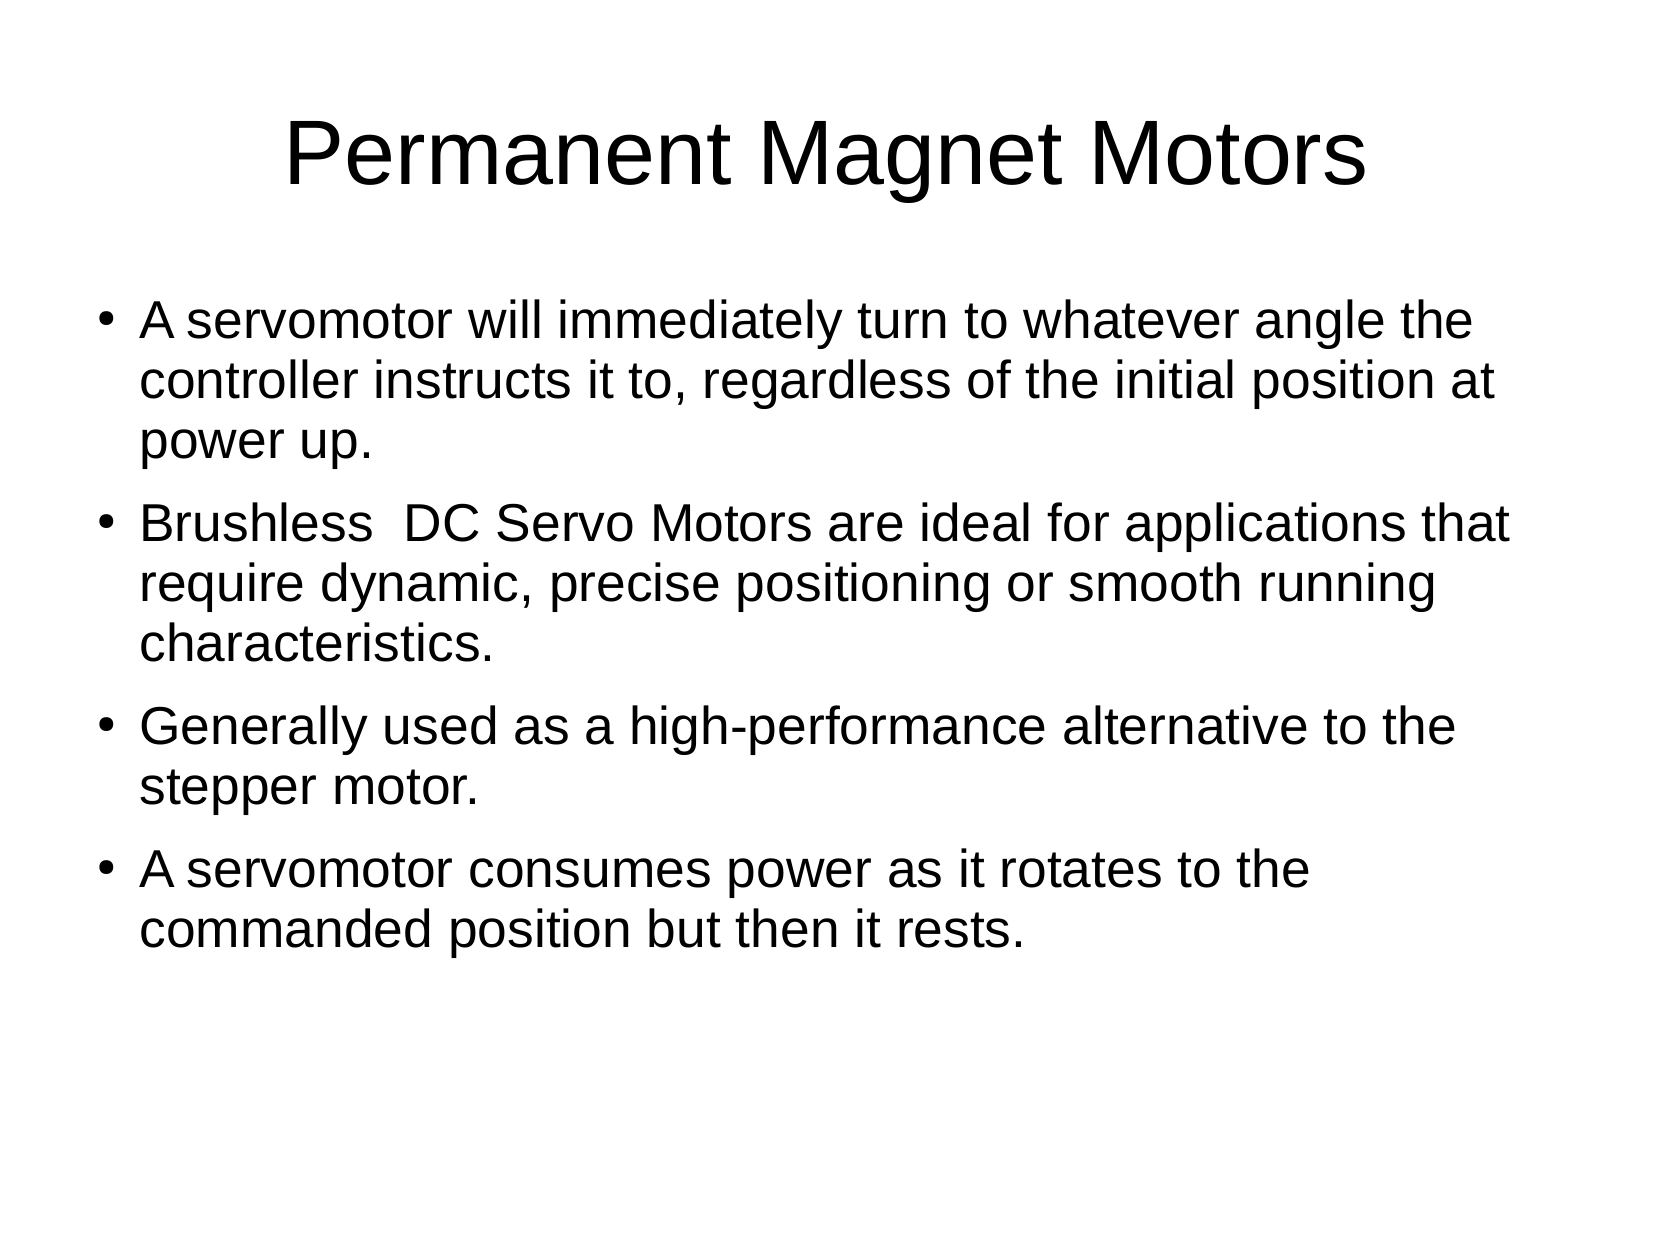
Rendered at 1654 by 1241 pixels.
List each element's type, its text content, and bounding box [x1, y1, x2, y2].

list A servomotor will immediately turn to whatever angle the controller instructs it to, regardless of the initial position at power up. Brushless DC Servo Motors are ideal for applications that require dynamic, precise positioning or smooth running characteristics. Generally used as a high-performance alternative to the stepper motor. A servomotor consumes power as it rotates to the commanded position but then it rests. [82, 290, 1571, 961]
title Permanent Magnet Motors [82, 49, 1571, 257]
